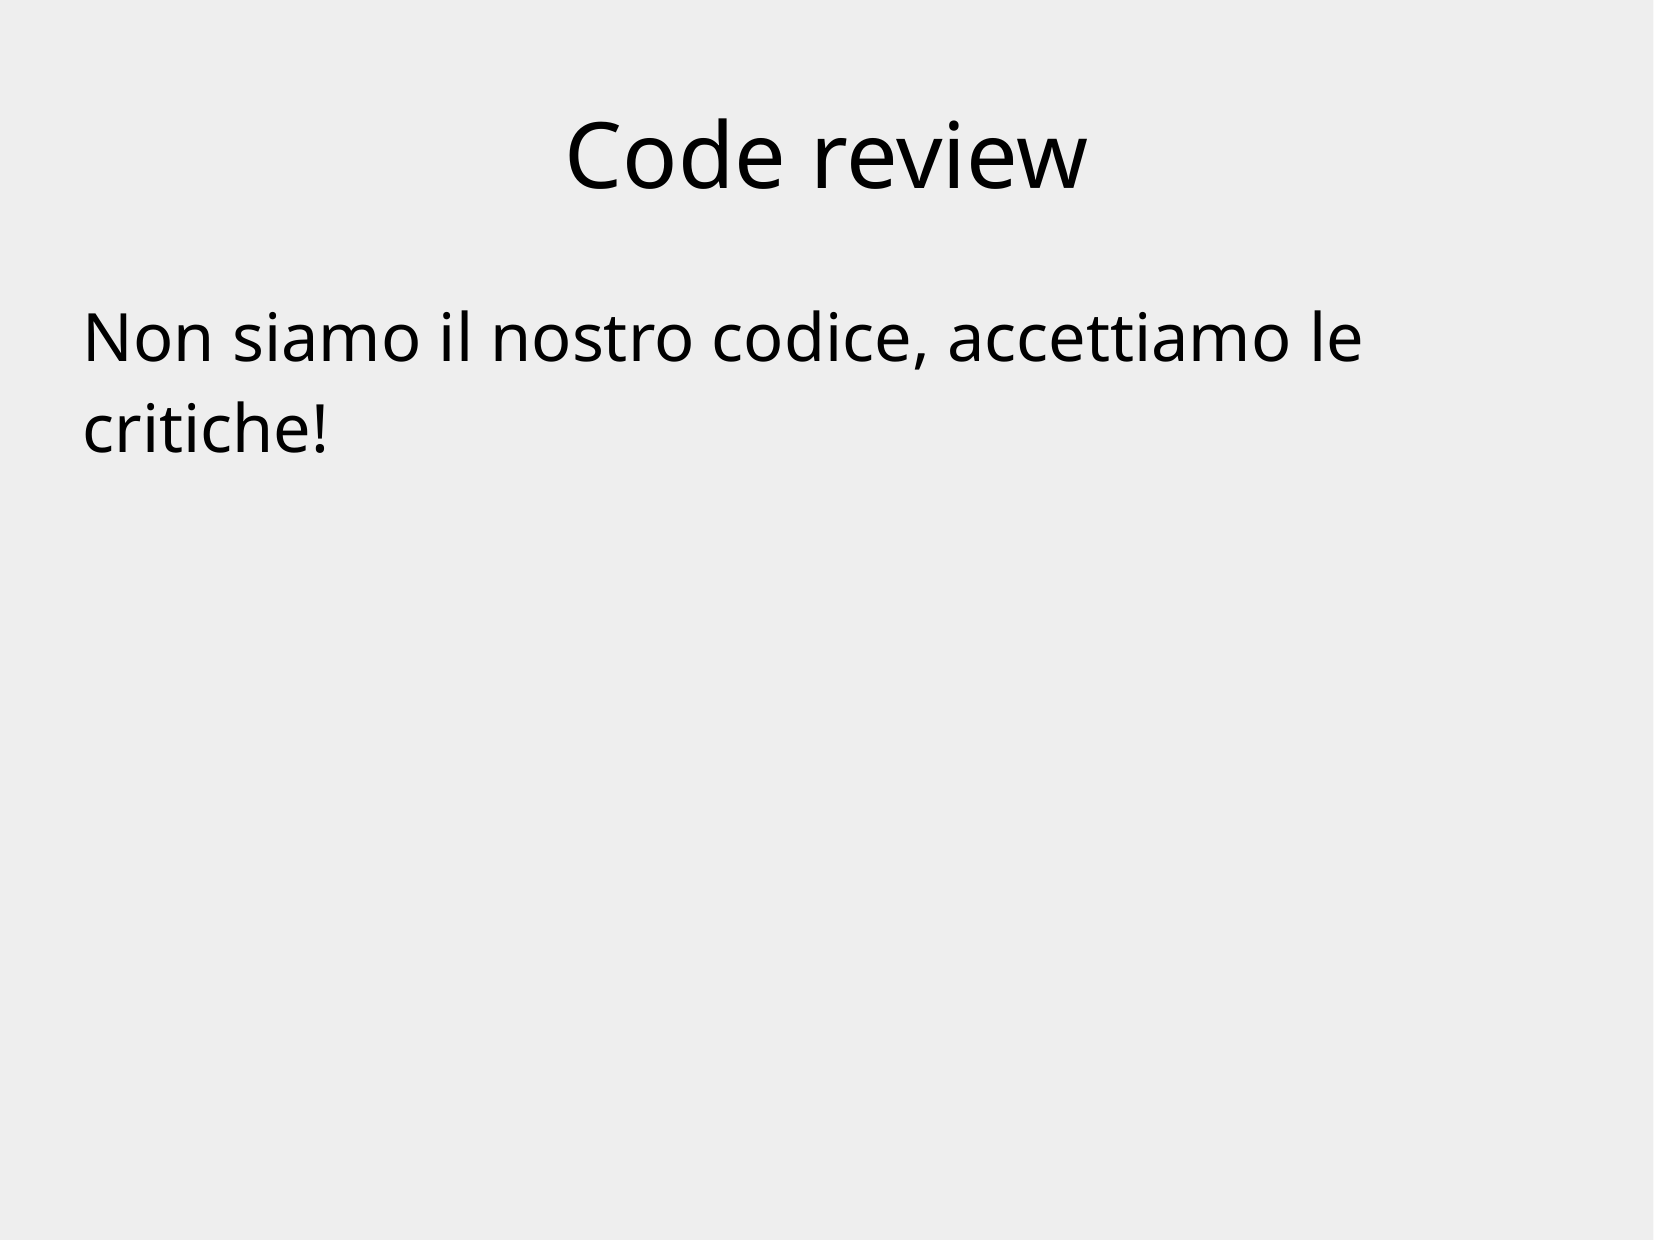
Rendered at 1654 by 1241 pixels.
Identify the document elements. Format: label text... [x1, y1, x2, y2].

title Code review [82, 49, 1571, 257]
list Non siamo il nostro codice, accettiamo le critiche! [82, 290, 1571, 1010]
